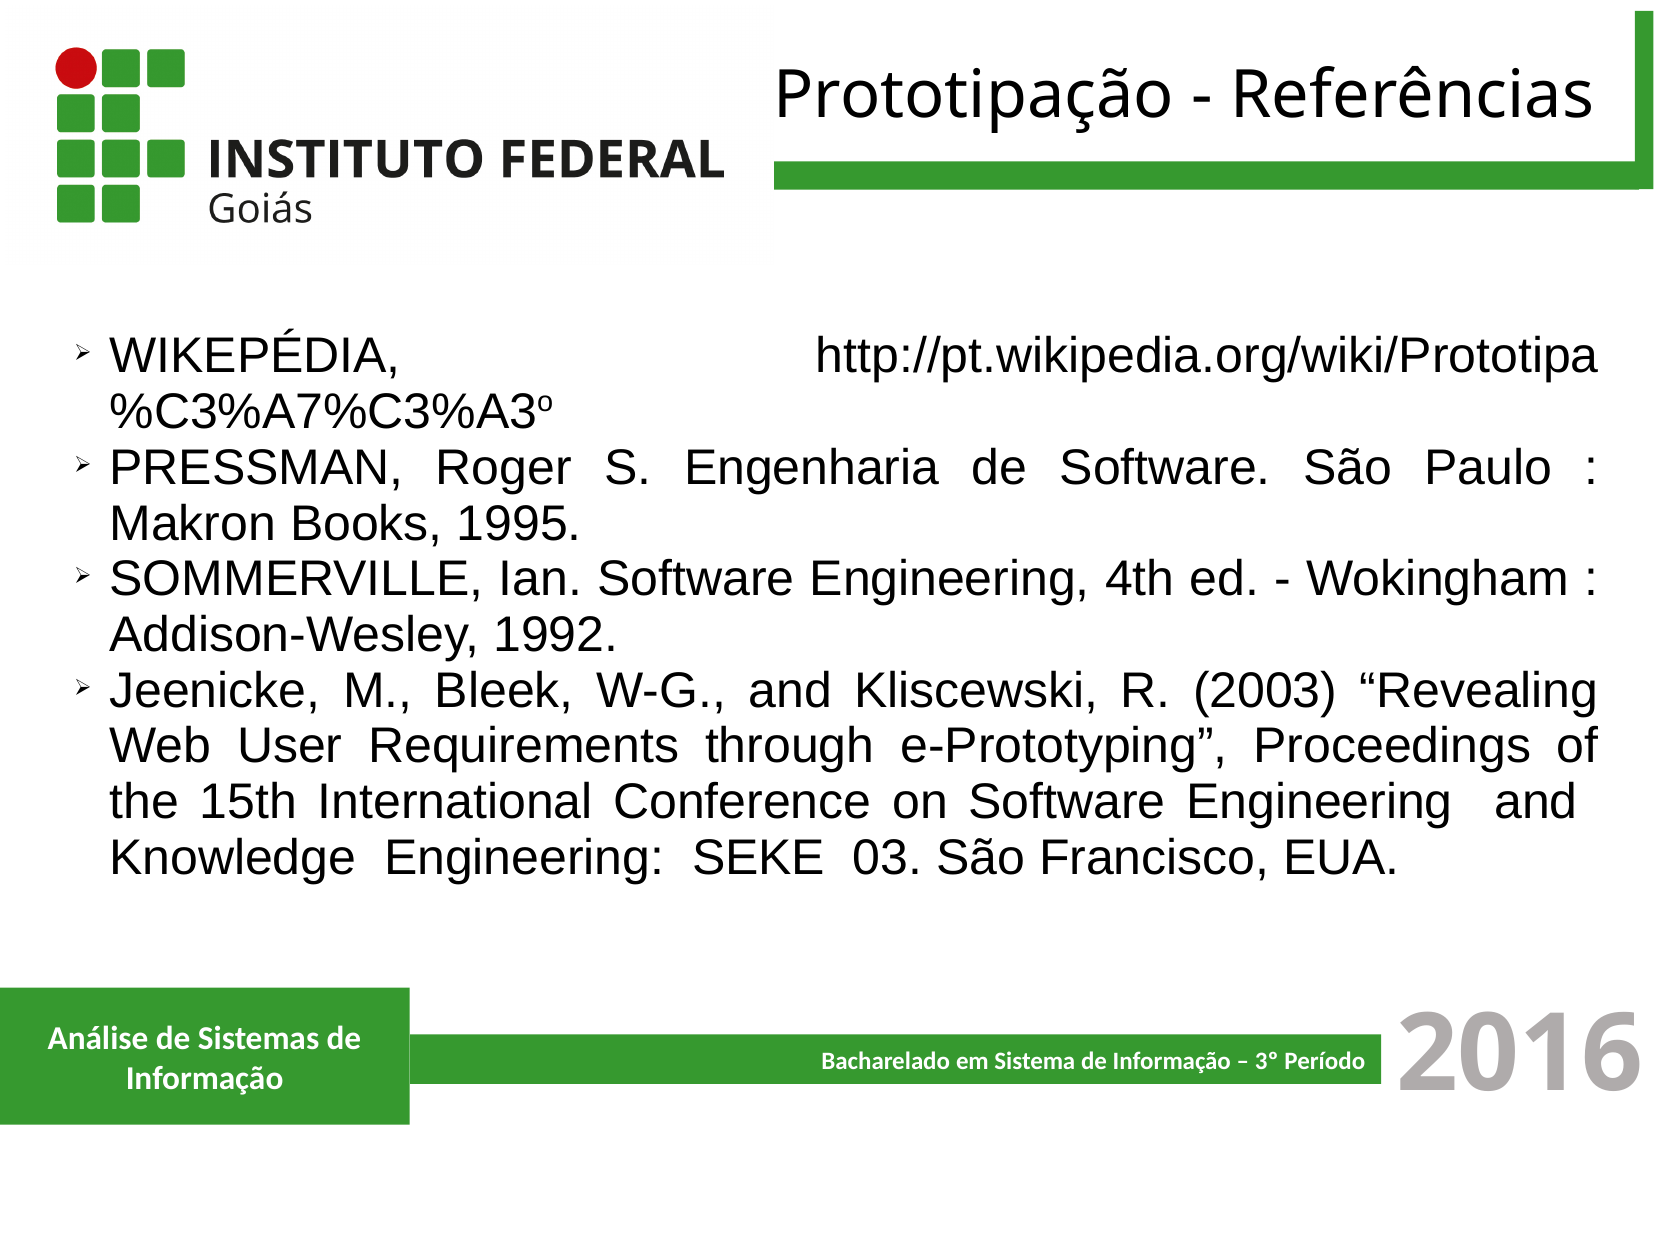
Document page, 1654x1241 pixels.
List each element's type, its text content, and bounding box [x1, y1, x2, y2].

text_box WIKEPÉDIA, http://pt.wikipedia.org/wiki/Prototipa%C3%A7%C3%A3o PRESSMAN, Roger S. Engenharia de Software. São Paulo : Makron Books, 1995. SOMMERVILLE, Ian. Software Engineering, 4th ed. - Wokingham : Addison-Wesley, 1992. Jeenicke, M., Bleek, W-G., and Kliscewski, R. (2003) “Revealing Web User Requirements through e-Prototyping”, Proceedings of the 15th International Conference on Software Engineering and Knowledge Engineering: SEKE 03. São Francisco, EUA. [59, 264, 1615, 940]
text_box 2016 [1381, 975, 1648, 1125]
text_box Prototipação - Referências [860, 42, 1610, 138]
text_box Bacharelado em Sistema de Informação – 3º Período [410, 1034, 1382, 1084]
text_box [774, 10, 1654, 190]
text_box Análise de Sistemas de Informação [0, 987, 410, 1125]
picture [5, 5, 774, 265]
